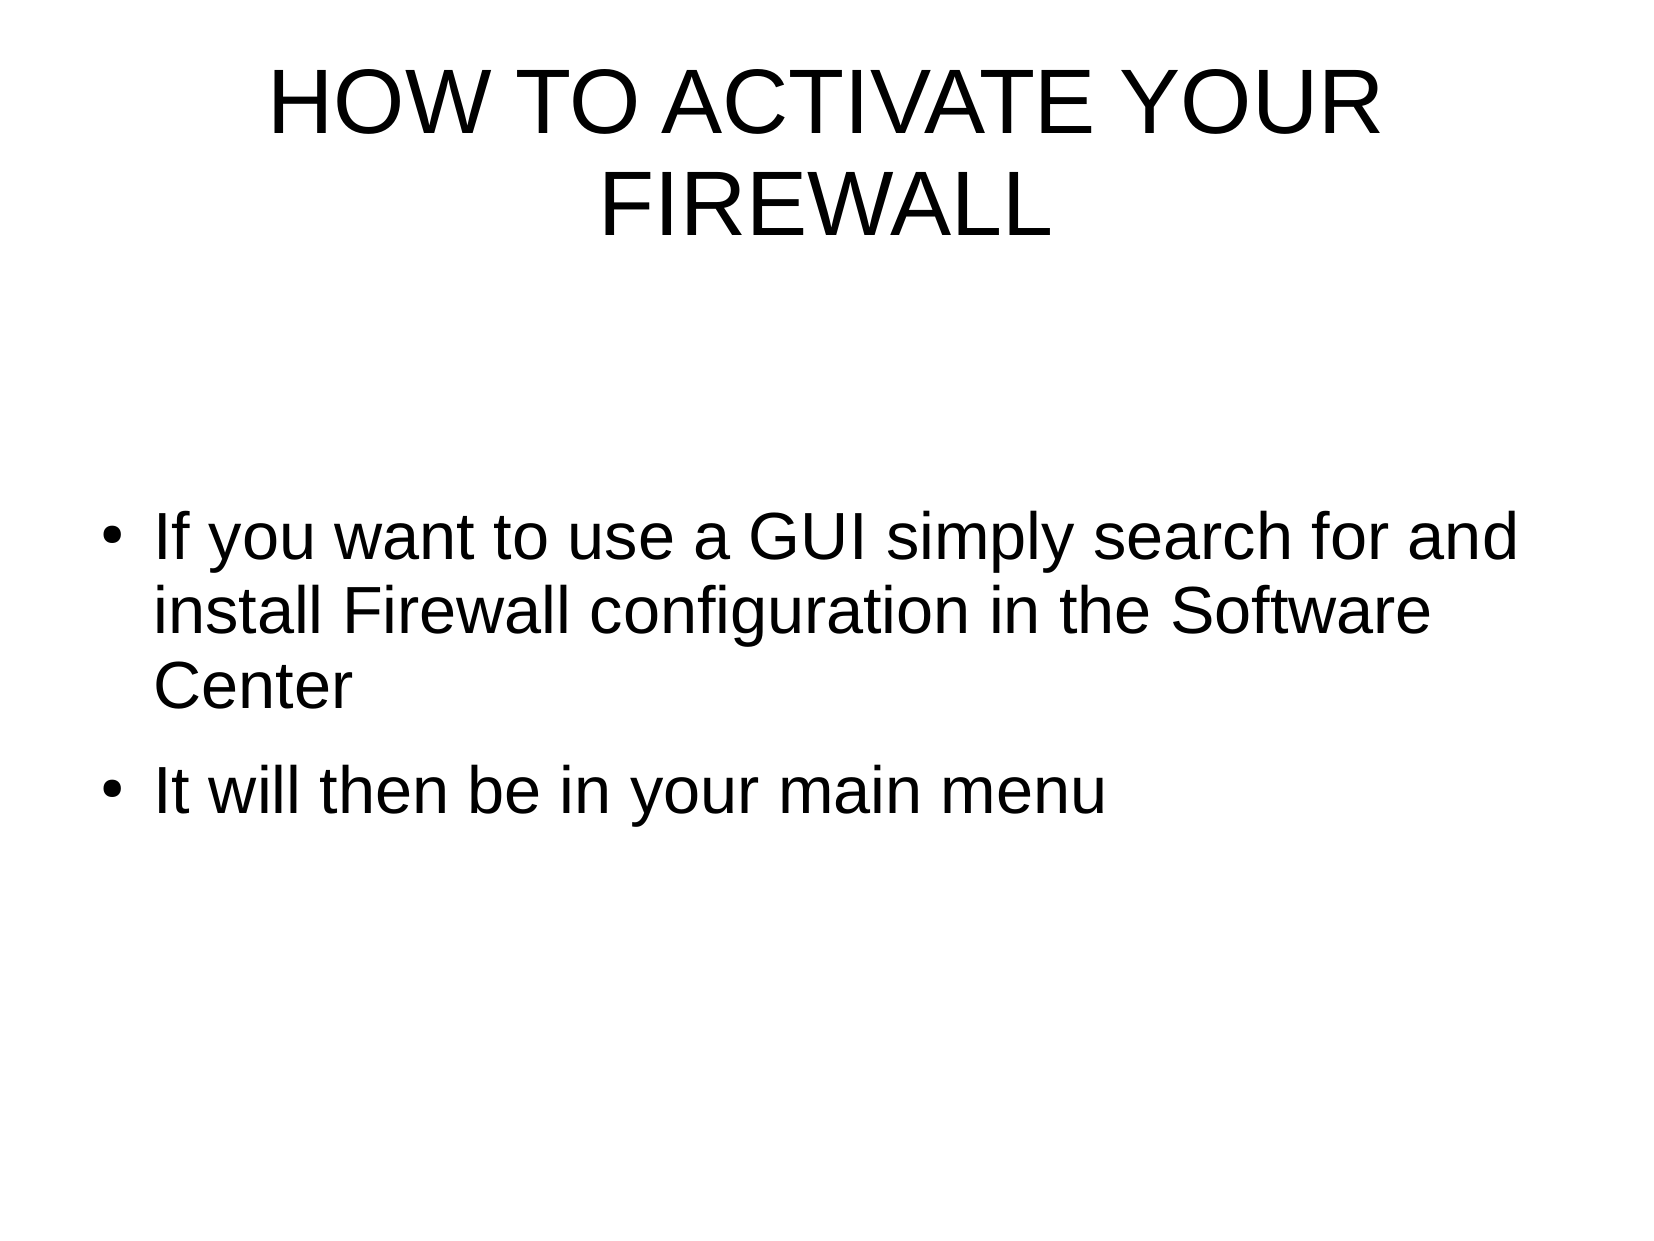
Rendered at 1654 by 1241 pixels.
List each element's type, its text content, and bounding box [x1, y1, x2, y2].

list If you want to use a GUI simply search for and install Firewall configuration in the Software Center It will then be in your main menu [82, 290, 1571, 1010]
title HOW TO ACTIVATE YOUR FIREWALL [82, 49, 1571, 257]
